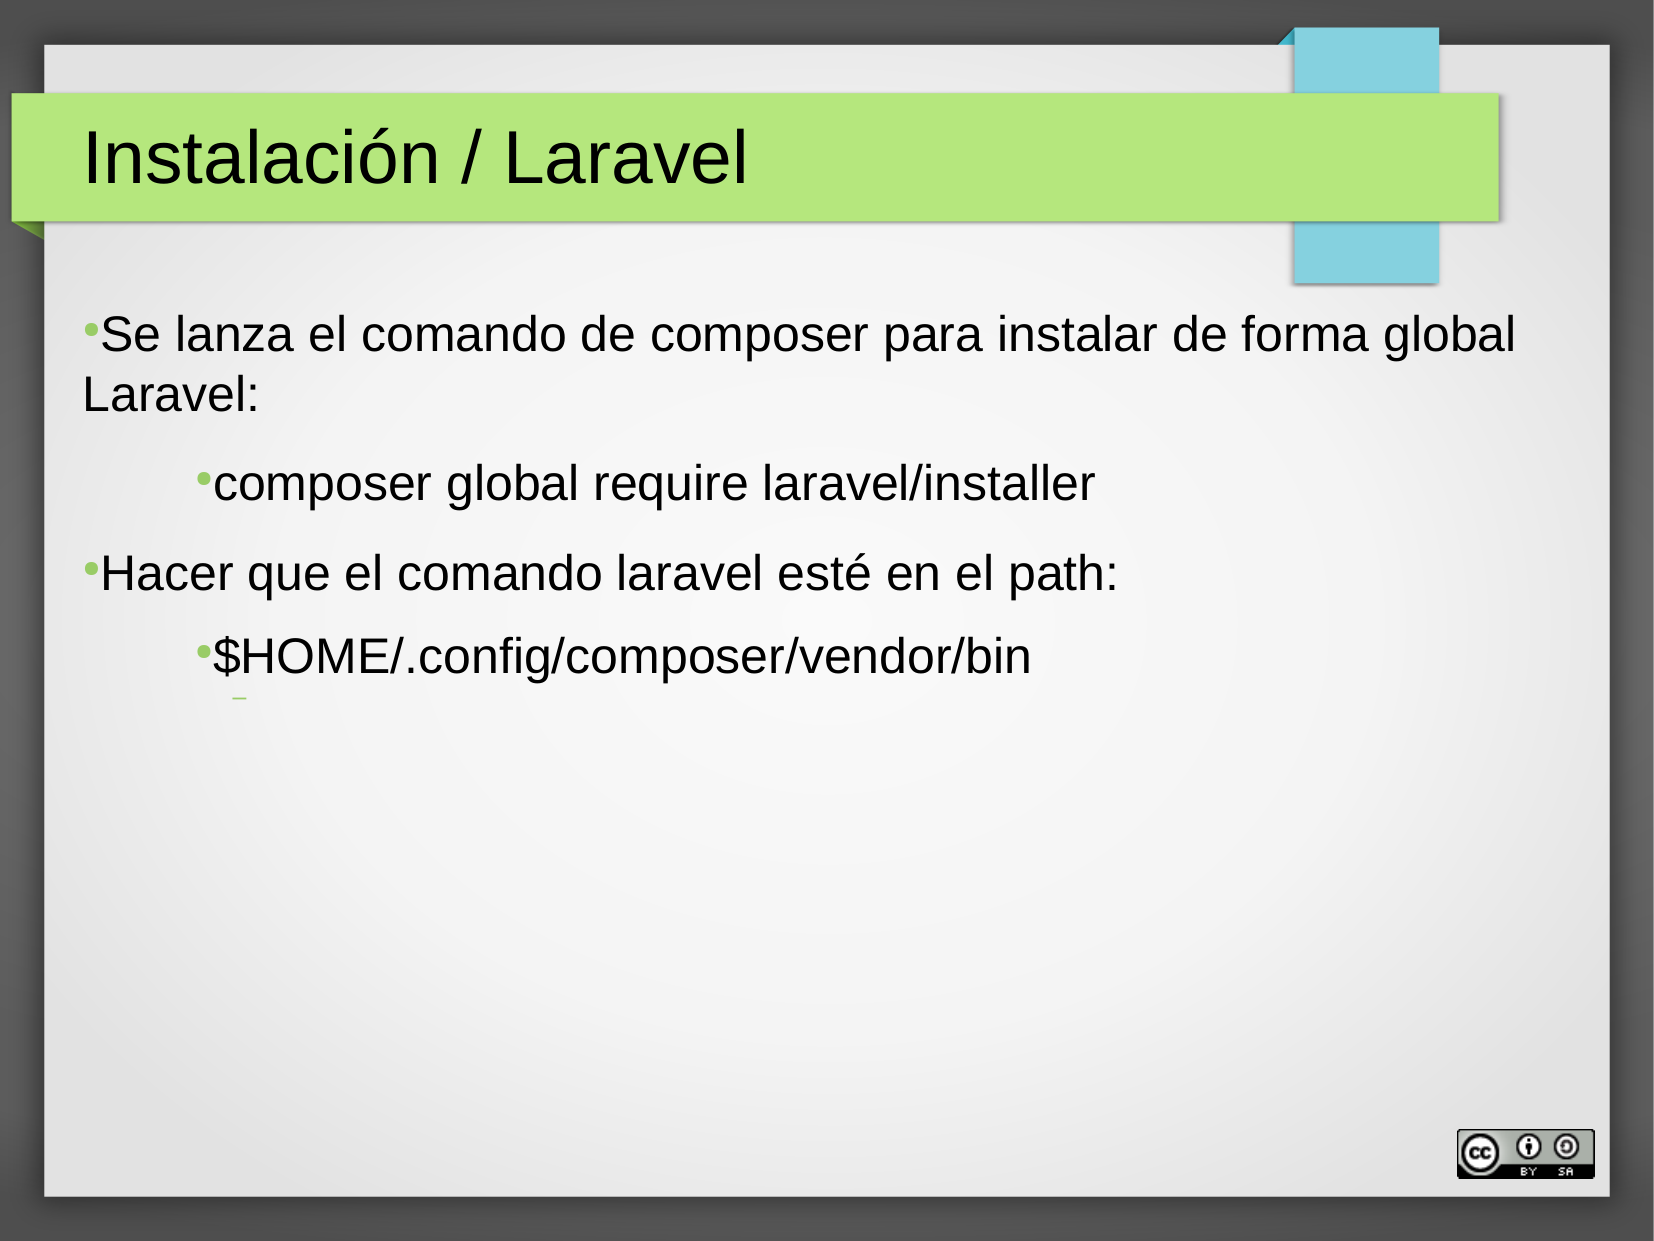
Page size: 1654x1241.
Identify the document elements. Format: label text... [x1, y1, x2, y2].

picture [0, 0, 1654, 1241]
list Se lanza el comando de composer para instalar de forma global Laravel: composer global require laravel/installer Hacer que el comando laravel esté en el path: $HOME/.config/composer/vendor/bin [82, 301, 1571, 1021]
title Instalación / Laravel [82, 94, 1264, 213]
